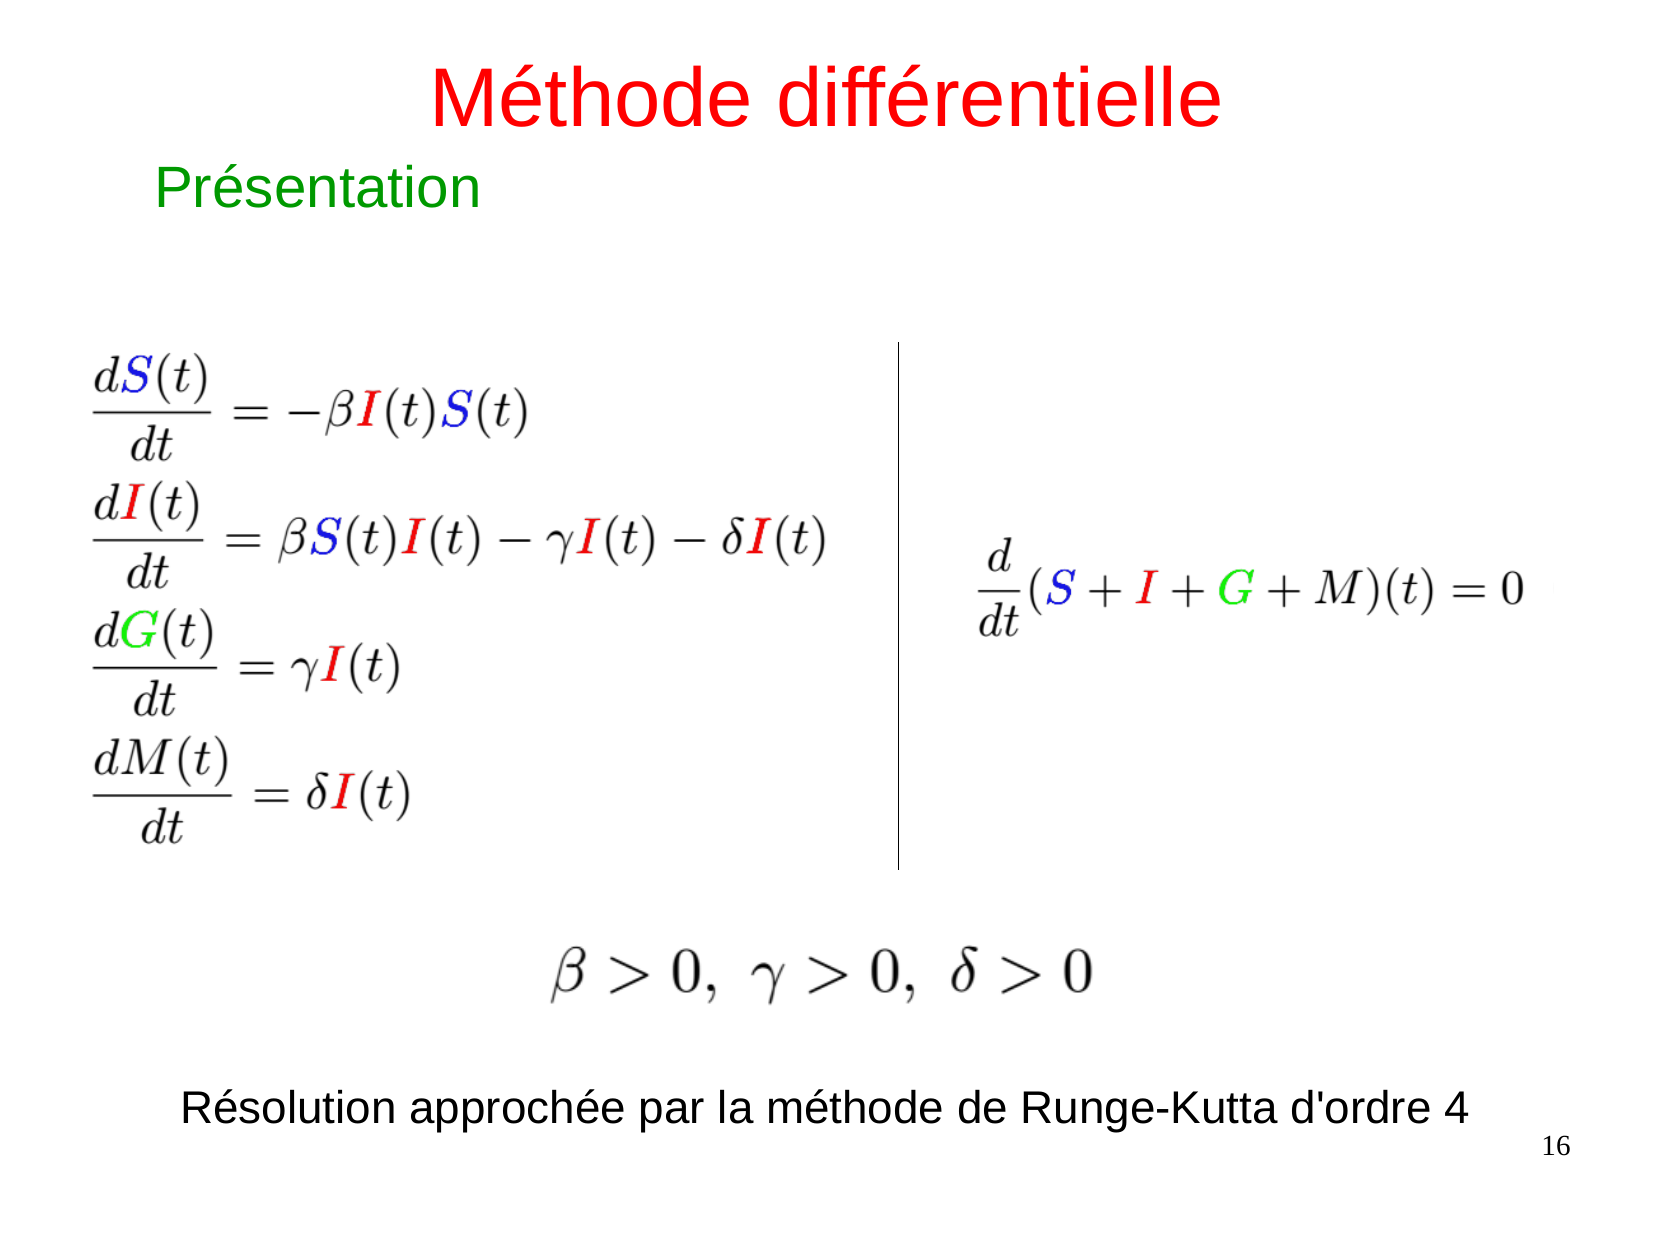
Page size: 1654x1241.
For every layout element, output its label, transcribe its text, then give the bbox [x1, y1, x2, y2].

picture [70, 318, 850, 873]
picture [948, 530, 1584, 661]
text_box Résolution approchée par la méthode de Runge-Kutta d'ordre 4 [165, 1074, 1489, 1141]
picture [534, 914, 1119, 1040]
title Méthode différentielle [82, 0, 1571, 201]
list Présentation [83, 154, 1572, 875]
